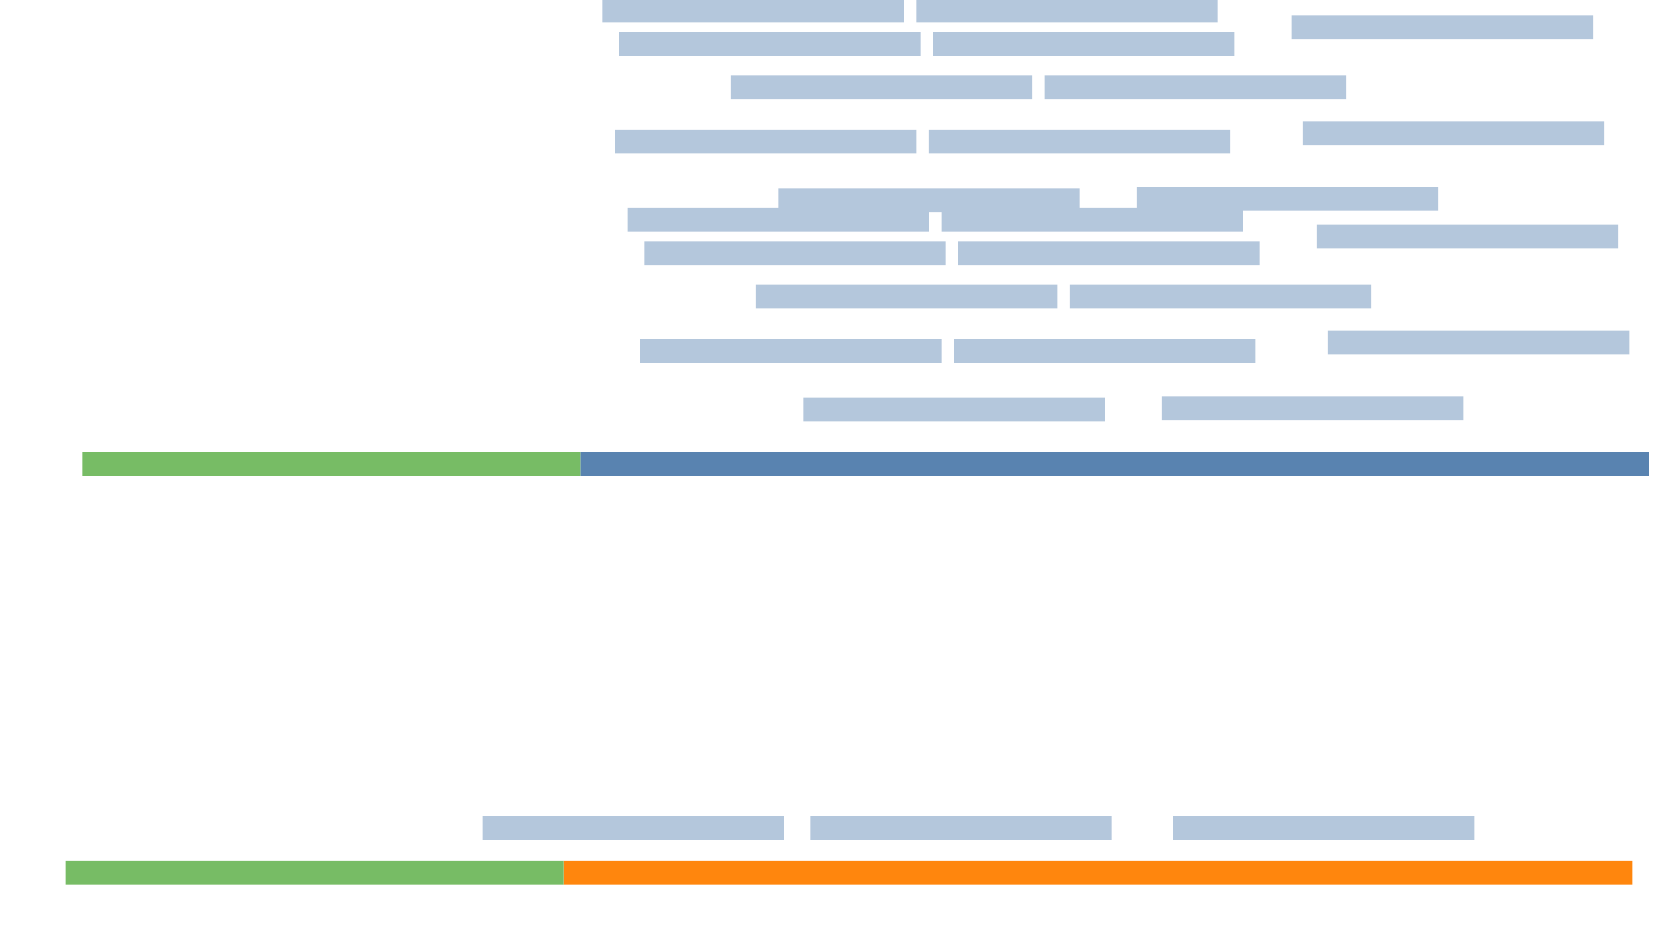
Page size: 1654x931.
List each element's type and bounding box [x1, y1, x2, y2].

text_box [627, 187, 1439, 232]
text_box [82, 452, 1649, 476]
text_box [1327, 330, 1630, 355]
text_box [803, 397, 1105, 422]
text_box [1044, 75, 1347, 100]
text_box [1161, 396, 1464, 421]
text_box [1316, 224, 1619, 249]
text_box [730, 75, 1033, 100]
text_box [1069, 284, 1372, 309]
text_box [810, 816, 1112, 840]
text_box [65, 860, 1633, 885]
text_box [1173, 816, 1475, 840]
text_box [619, 32, 921, 56]
text_box [933, 32, 1235, 56]
text_box [602, 0, 904, 23]
text_box [958, 241, 1260, 266]
text_box [1291, 15, 1594, 40]
text_box [1302, 121, 1605, 146]
text_box [644, 241, 946, 266]
text_box [916, 0, 1218, 23]
text_box [954, 339, 1256, 363]
text_box [615, 129, 917, 154]
text_box [755, 284, 1058, 309]
text_box [482, 816, 784, 840]
text_box [640, 339, 942, 363]
text_box [928, 129, 1231, 154]
